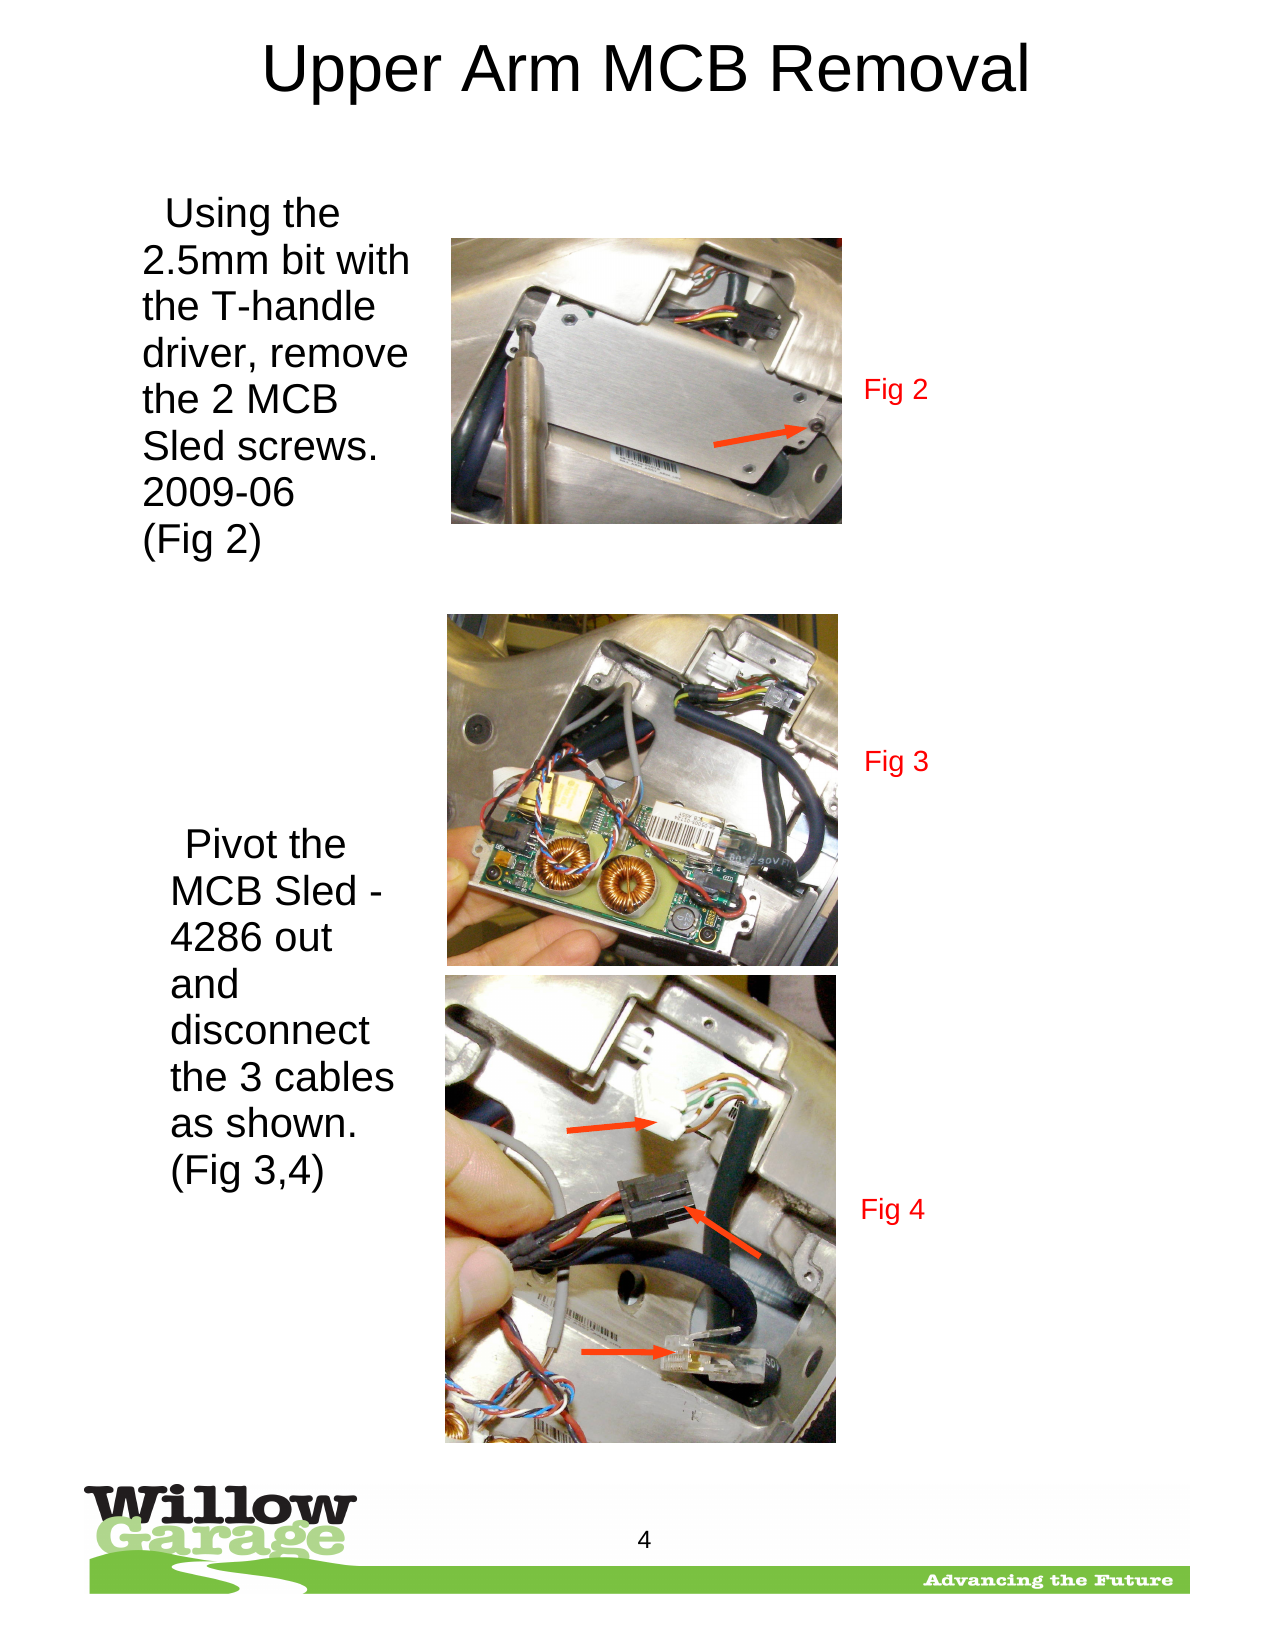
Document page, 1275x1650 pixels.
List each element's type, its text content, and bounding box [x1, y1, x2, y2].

list Using the 2.5mm bit with the T-handle driver, remove the 2 MCB Sled screws. 2009-06 (Fig 2) [71, 190, 417, 593]
text_box Pivot the MCB Sled - 4286 out and disconnect the 3 cables as shown. (Fig 3,4) [80, 813, 419, 1209]
picture [451, 238, 842, 525]
picture [84, 1484, 1190, 1594]
picture [445, 975, 836, 1443]
text_box Fig 2 [848, 366, 967, 414]
title Upper Arm MCB Removal [94, 16, 1200, 120]
text_box Fig 3 [849, 737, 966, 786]
picture [447, 614, 838, 966]
text_box Fig 4 [845, 1185, 960, 1237]
